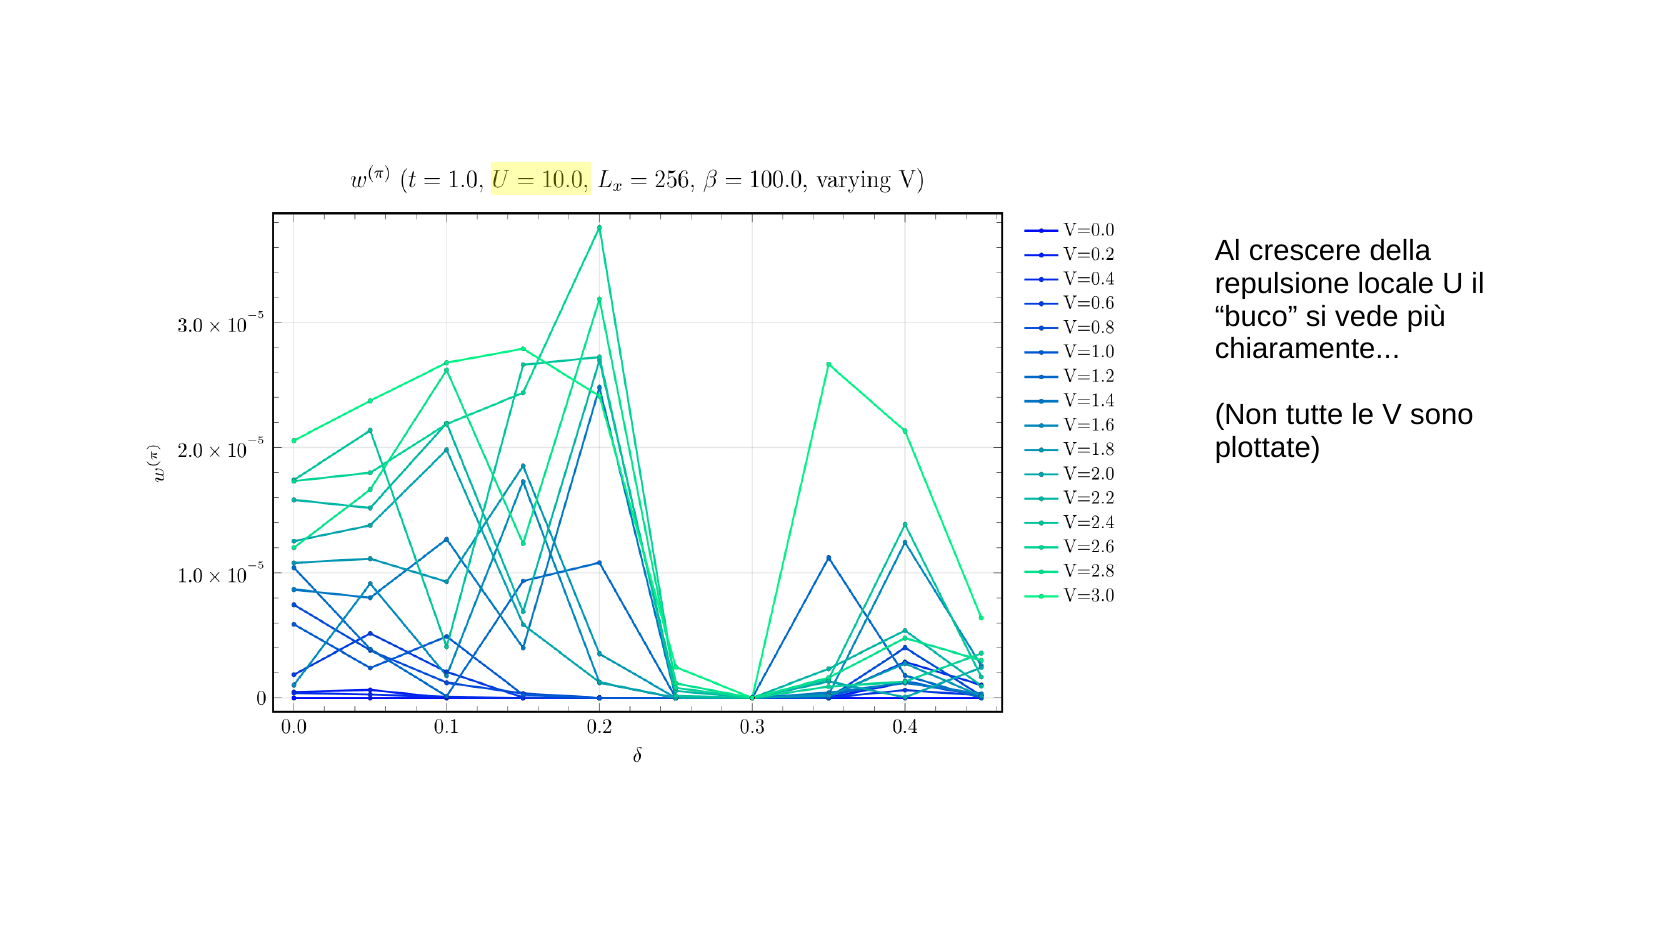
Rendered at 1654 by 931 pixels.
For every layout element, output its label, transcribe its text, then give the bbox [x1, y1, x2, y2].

text_box Al crescere della repulsione locale U il “buco” si vede più chiaramente... (Non tutte le V sono plottate) [1200, 226, 1576, 713]
text_box [490, 161, 592, 195]
picture [131, 149, 1134, 778]
